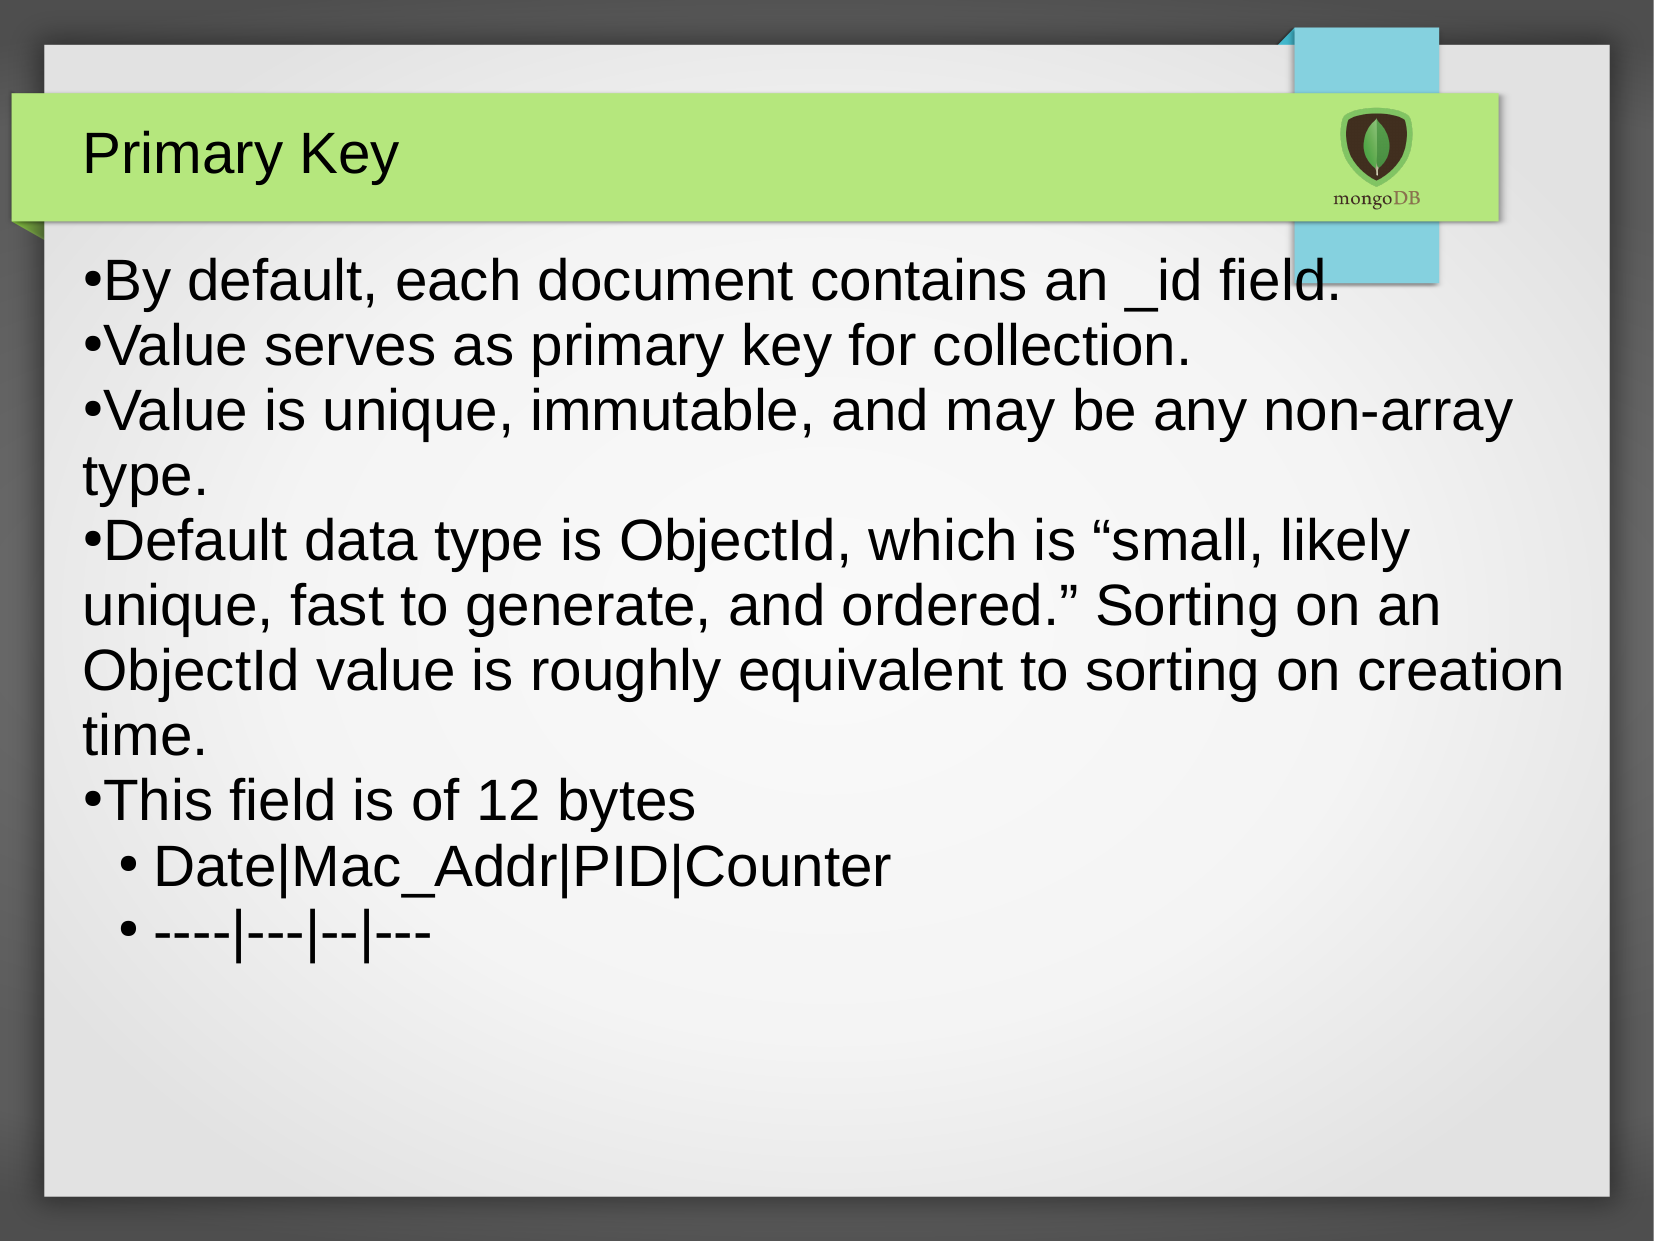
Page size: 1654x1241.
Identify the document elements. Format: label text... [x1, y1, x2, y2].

picture [0, 0, 1654, 1241]
subtitle By default, each document contains an _id field. Value serves as primary key for collection. Value is unique, immutable, and may be any non-array type. Default data type is ObjectId, which is “small, likely unique, fast to generate, and ordered.” Sorting on an ObjectId value is roughly equivalent to sorting on creation time. This field is of 12 bytes Date|Mac_Addr|PID|Counter ----|---|--|--- [82, 248, 1571, 1029]
title Primary Key [82, 94, 1264, 213]
